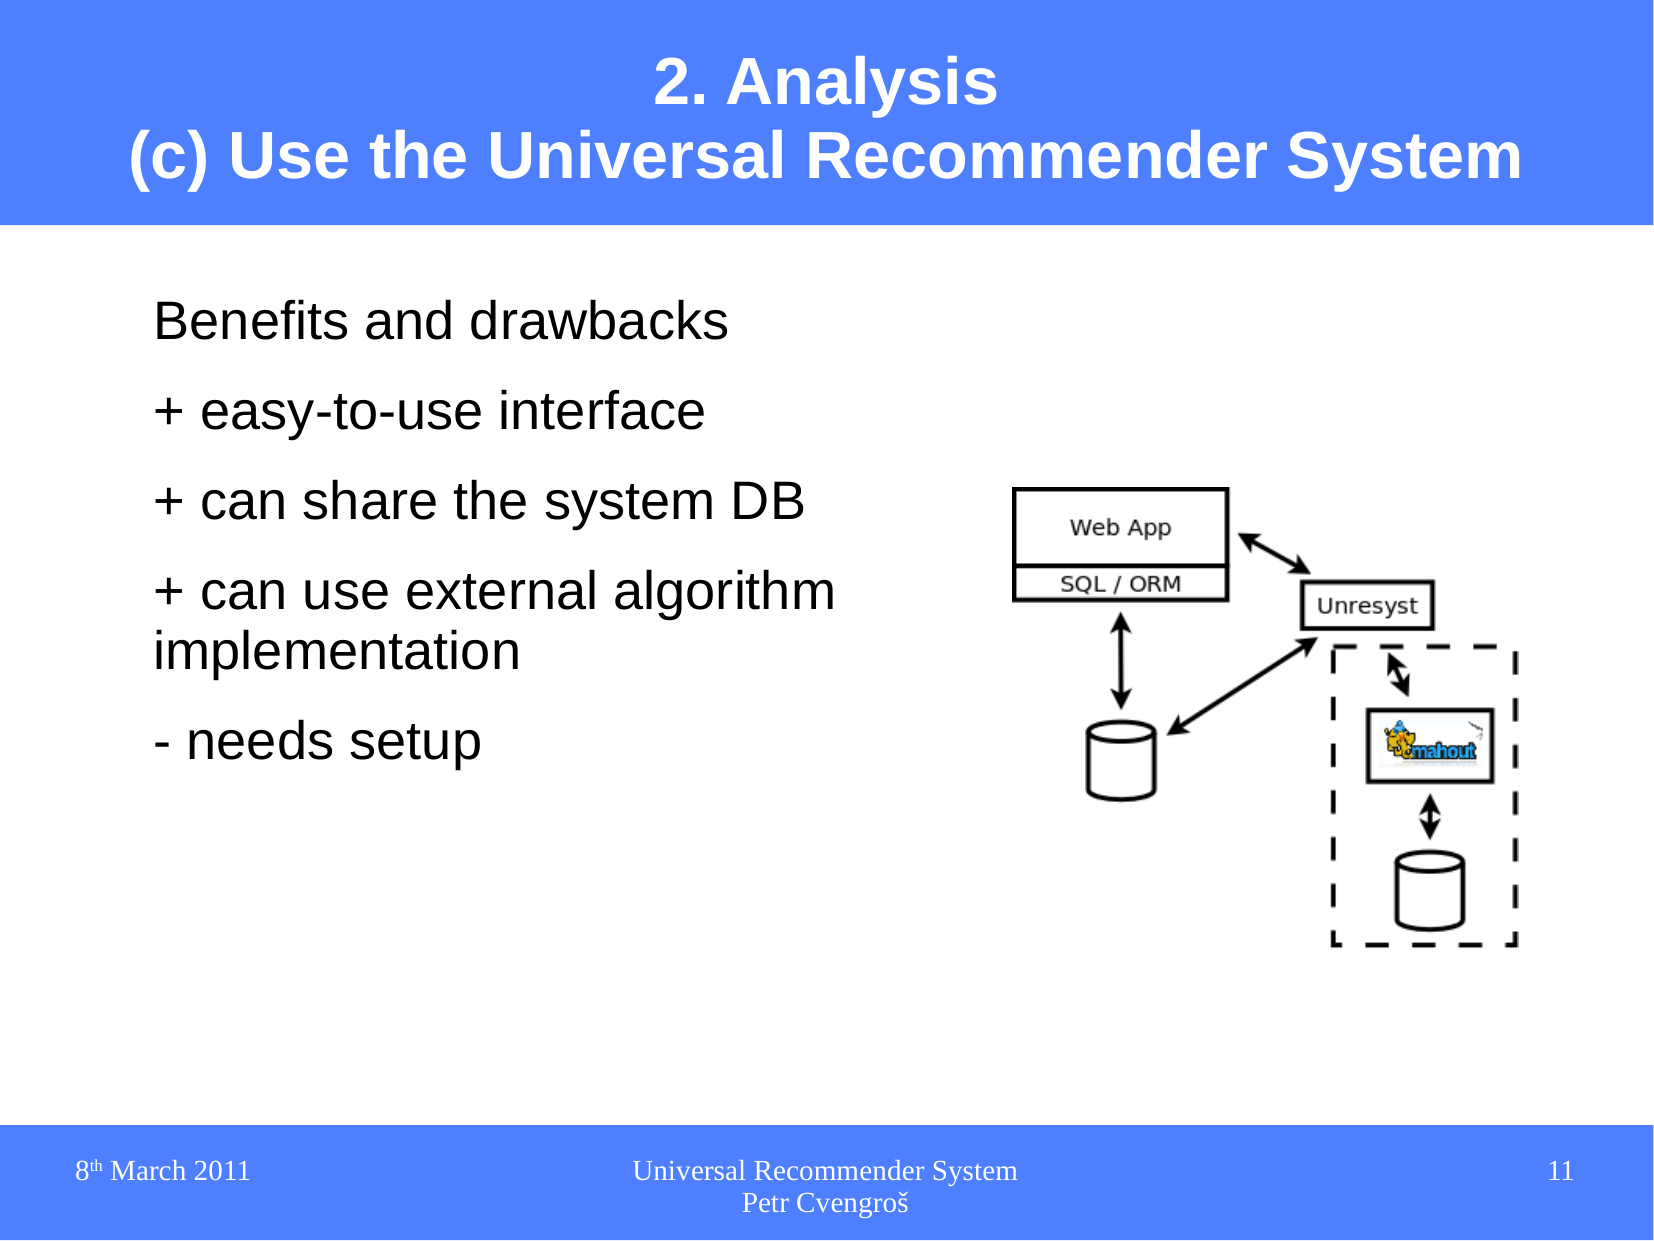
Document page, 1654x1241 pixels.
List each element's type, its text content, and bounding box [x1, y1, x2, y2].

title 2. Analysis (c) Use the Universal Recommender System [82, 32, 1571, 205]
picture [1012, 487, 1519, 957]
list Benefits and drawbacks + easy-to-use interface + can share the system DB + can use external algorithm implementation - needs setup [82, 290, 1571, 1094]
